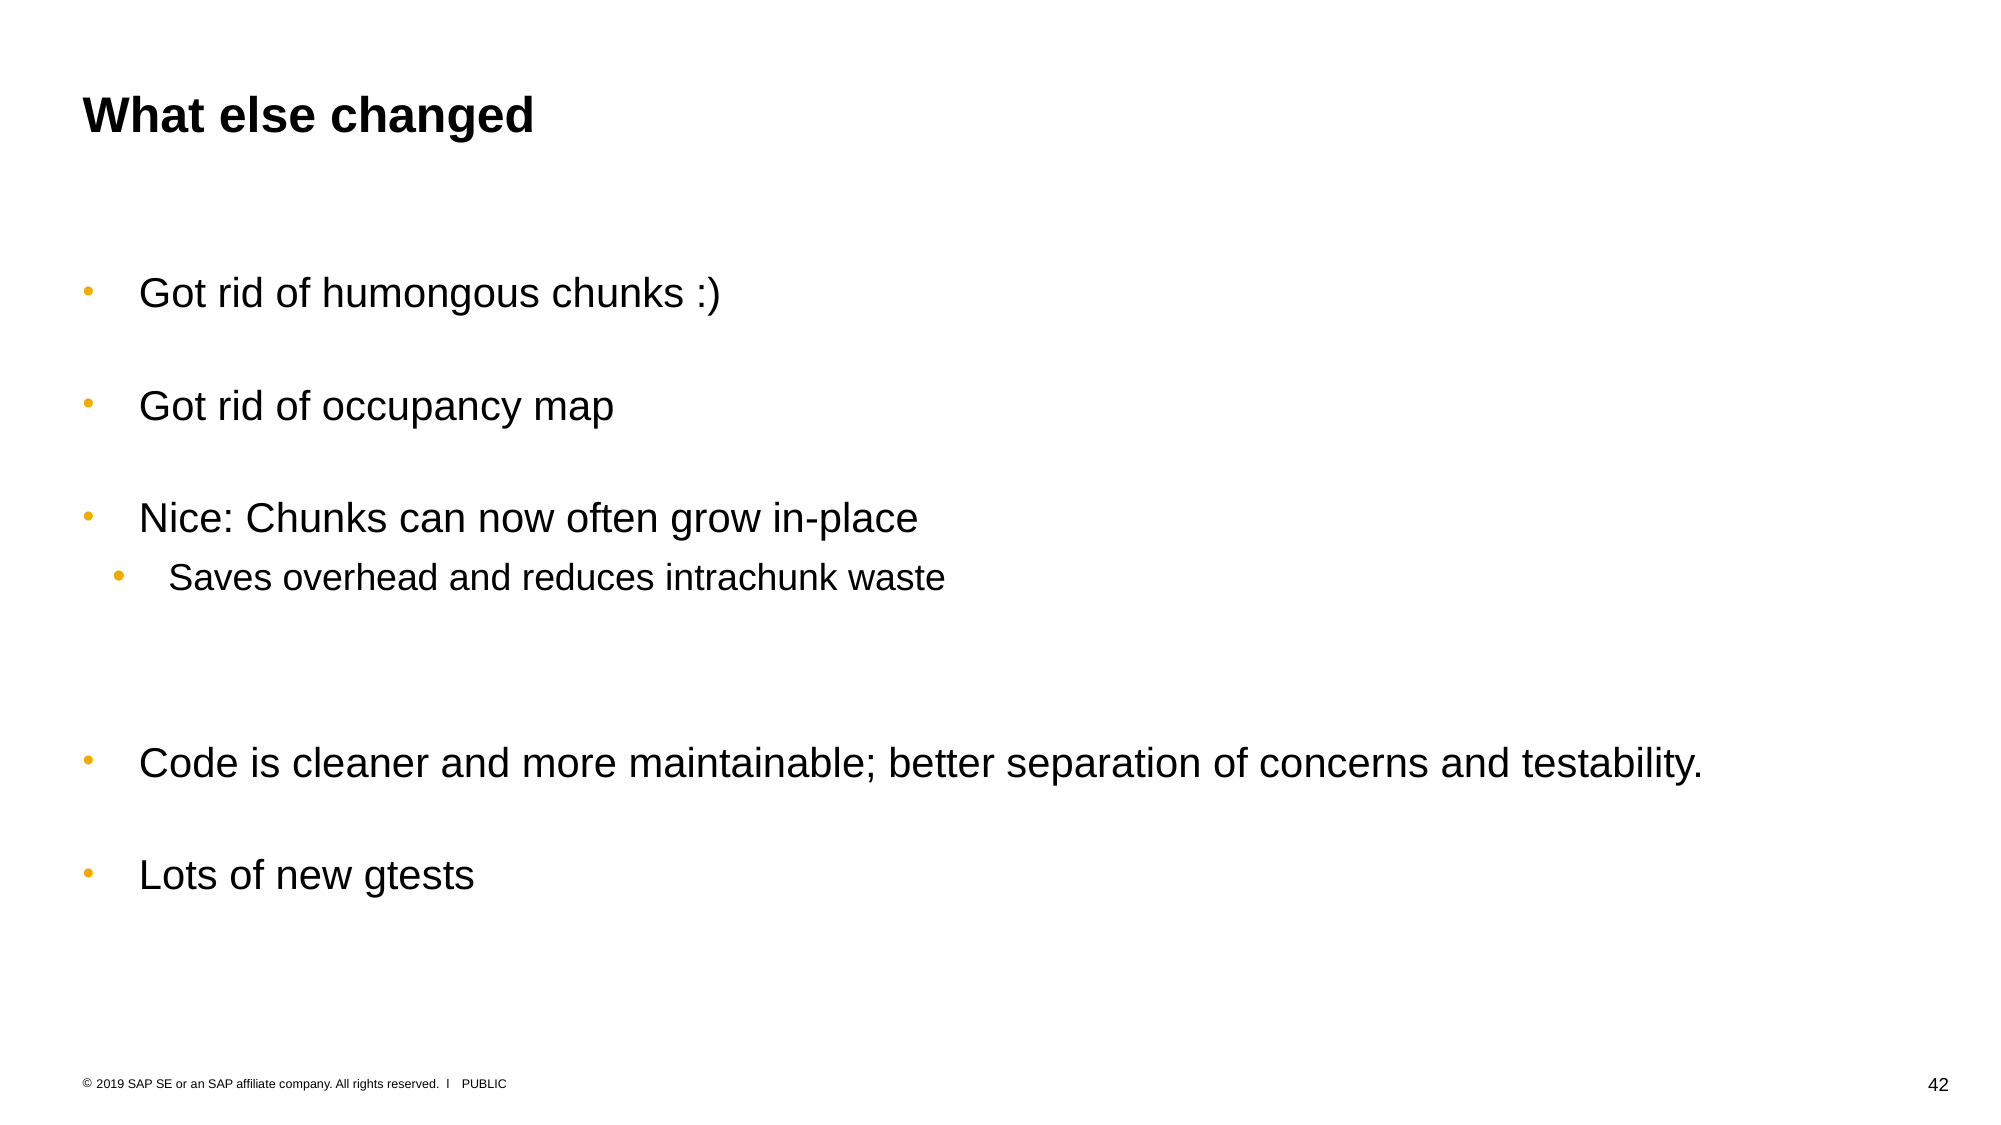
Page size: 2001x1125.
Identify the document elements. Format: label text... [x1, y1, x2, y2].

title What else changed [82, 82, 1918, 144]
list Got rid of humongous chunks :) Got rid of occupancy map Nice: Chunks can now often grow in-place Saves overhead and reduces intrachunk waste Code is cleaner and more maintainable; better separation of concerns and testability. Lots of new gtests [82, 265, 1918, 1040]
